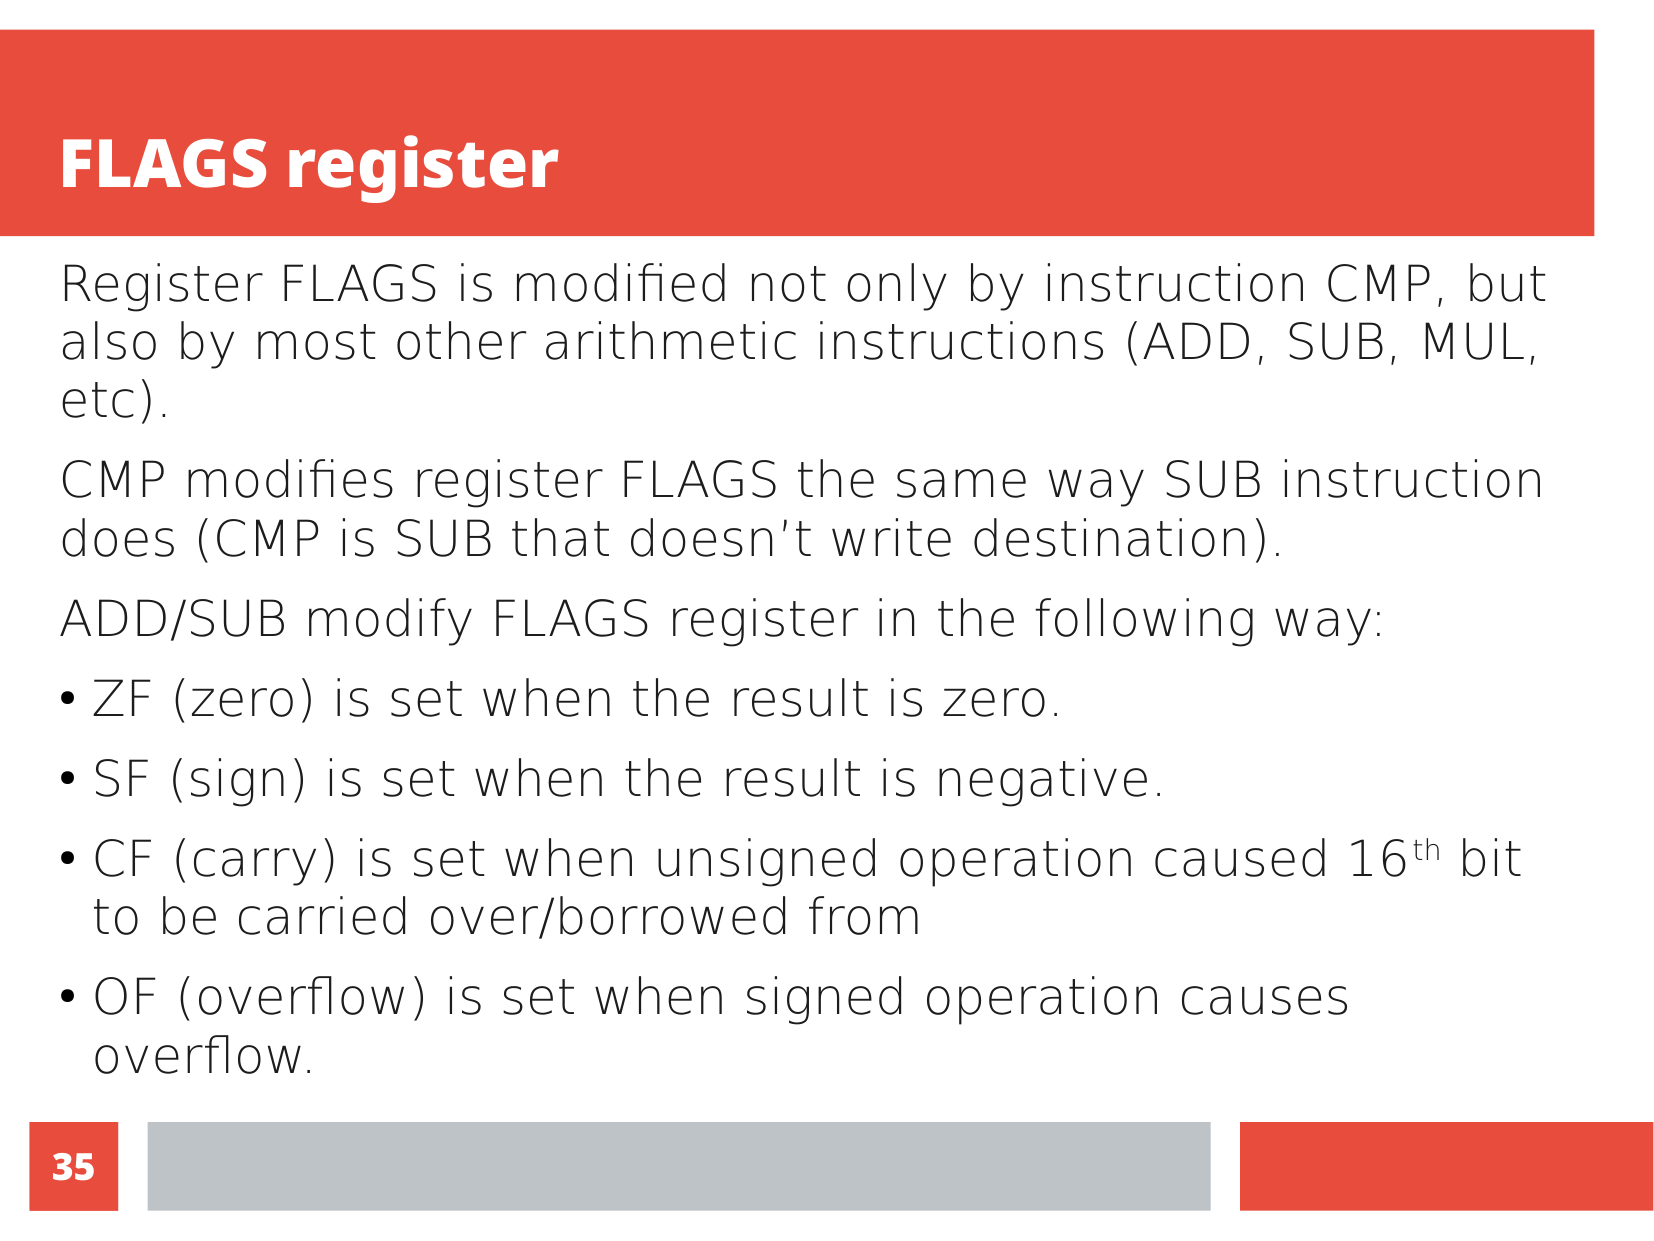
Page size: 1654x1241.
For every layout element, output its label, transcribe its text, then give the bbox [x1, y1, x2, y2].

list Register FLAGS is modified not only by instruction CMP, but also by most other arithmetic instructions (ADD, SUB, MUL, etc). CMP modifies register FLAGS the same way SUB instruction does (CMP is SUB that doesn’t write destination). ADD/SUB modify FLAGS register in the following way: ZF (zero) is set when the result is zero. SF (sign) is set when the result is negative. CF (carry) is set when unsigned operation caused 16th bit to be carried over/borrowed from OF (overflow) is set when signed operation causes overflow. [59, 255, 1565, 1093]
title FLAGS register [59, 59, 1595, 207]
